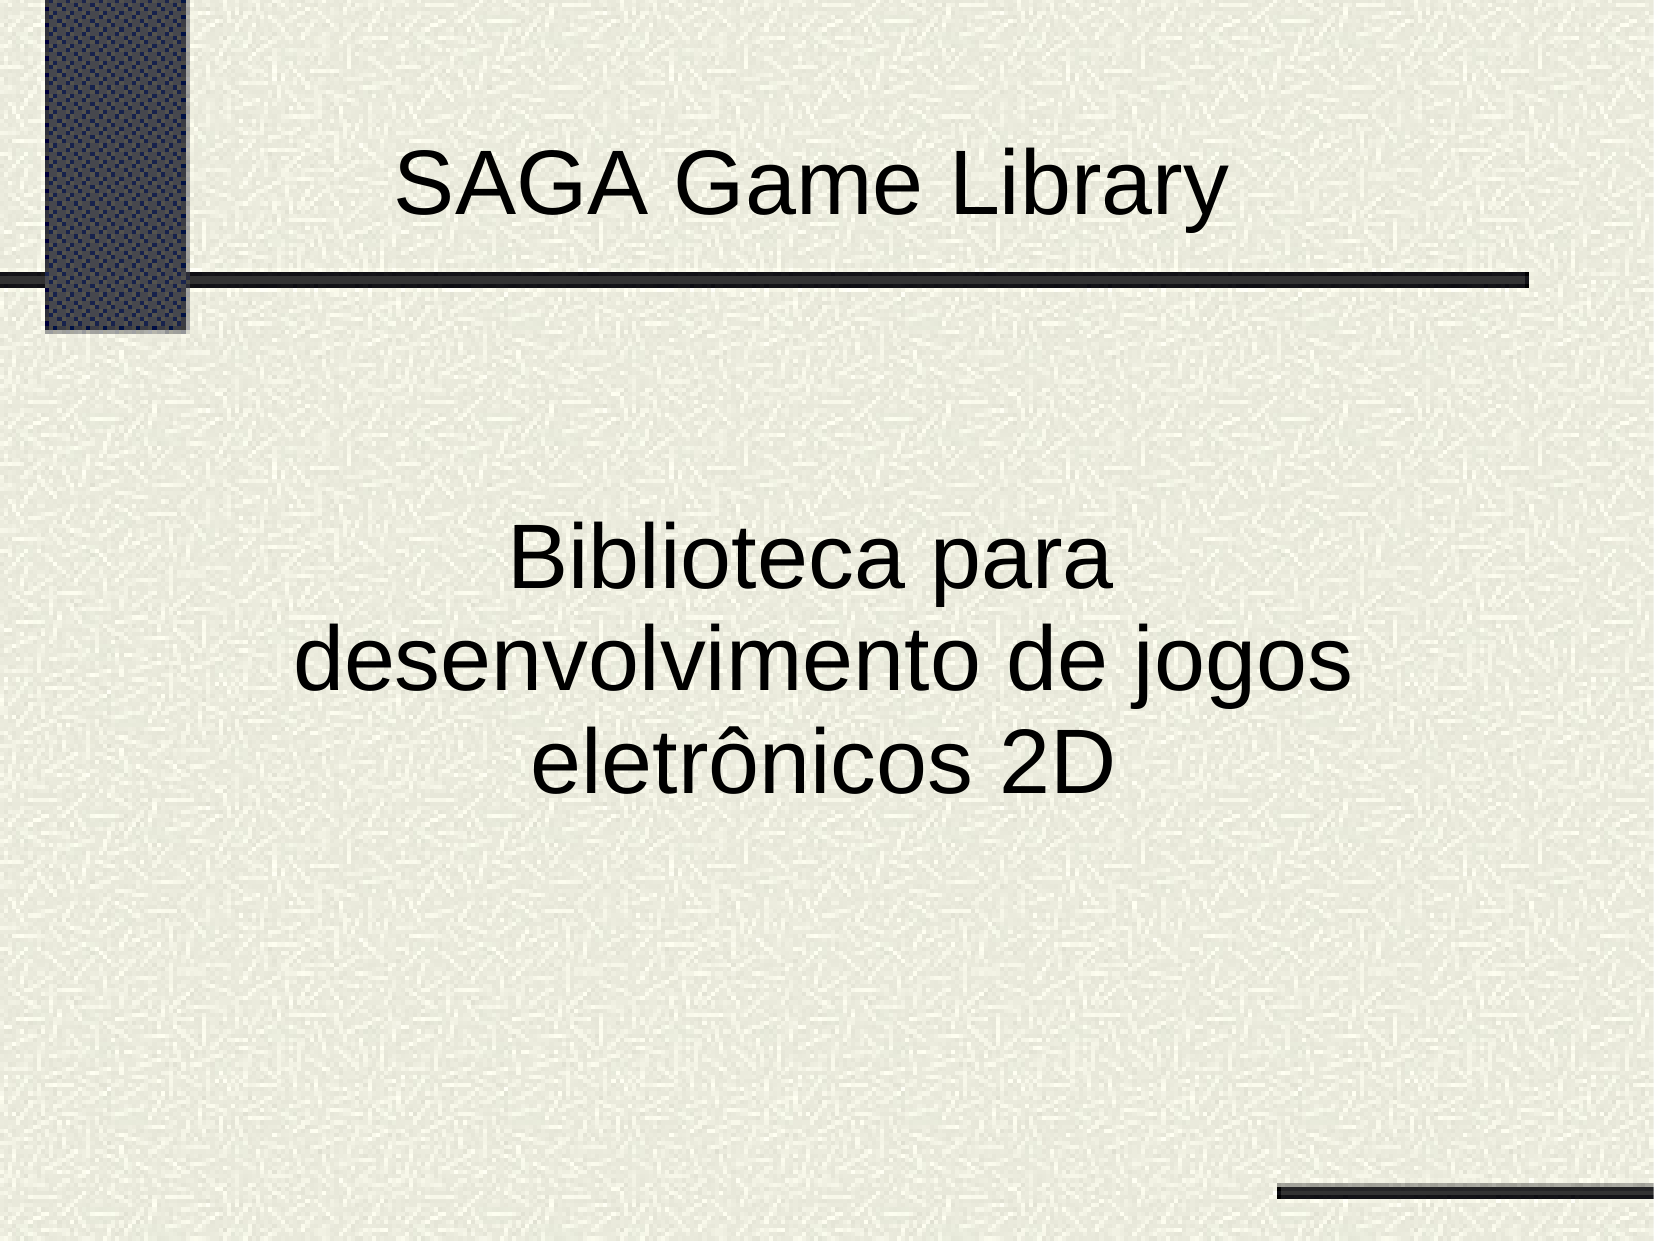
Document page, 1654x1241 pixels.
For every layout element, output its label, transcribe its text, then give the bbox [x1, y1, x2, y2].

subtitle Biblioteca para desenvolvimento de jogos eletrônicos 2D [141, 302, 1506, 1016]
picture [0, 0, 1654, 1241]
title SAGA Game Library [118, 78, 1506, 287]
